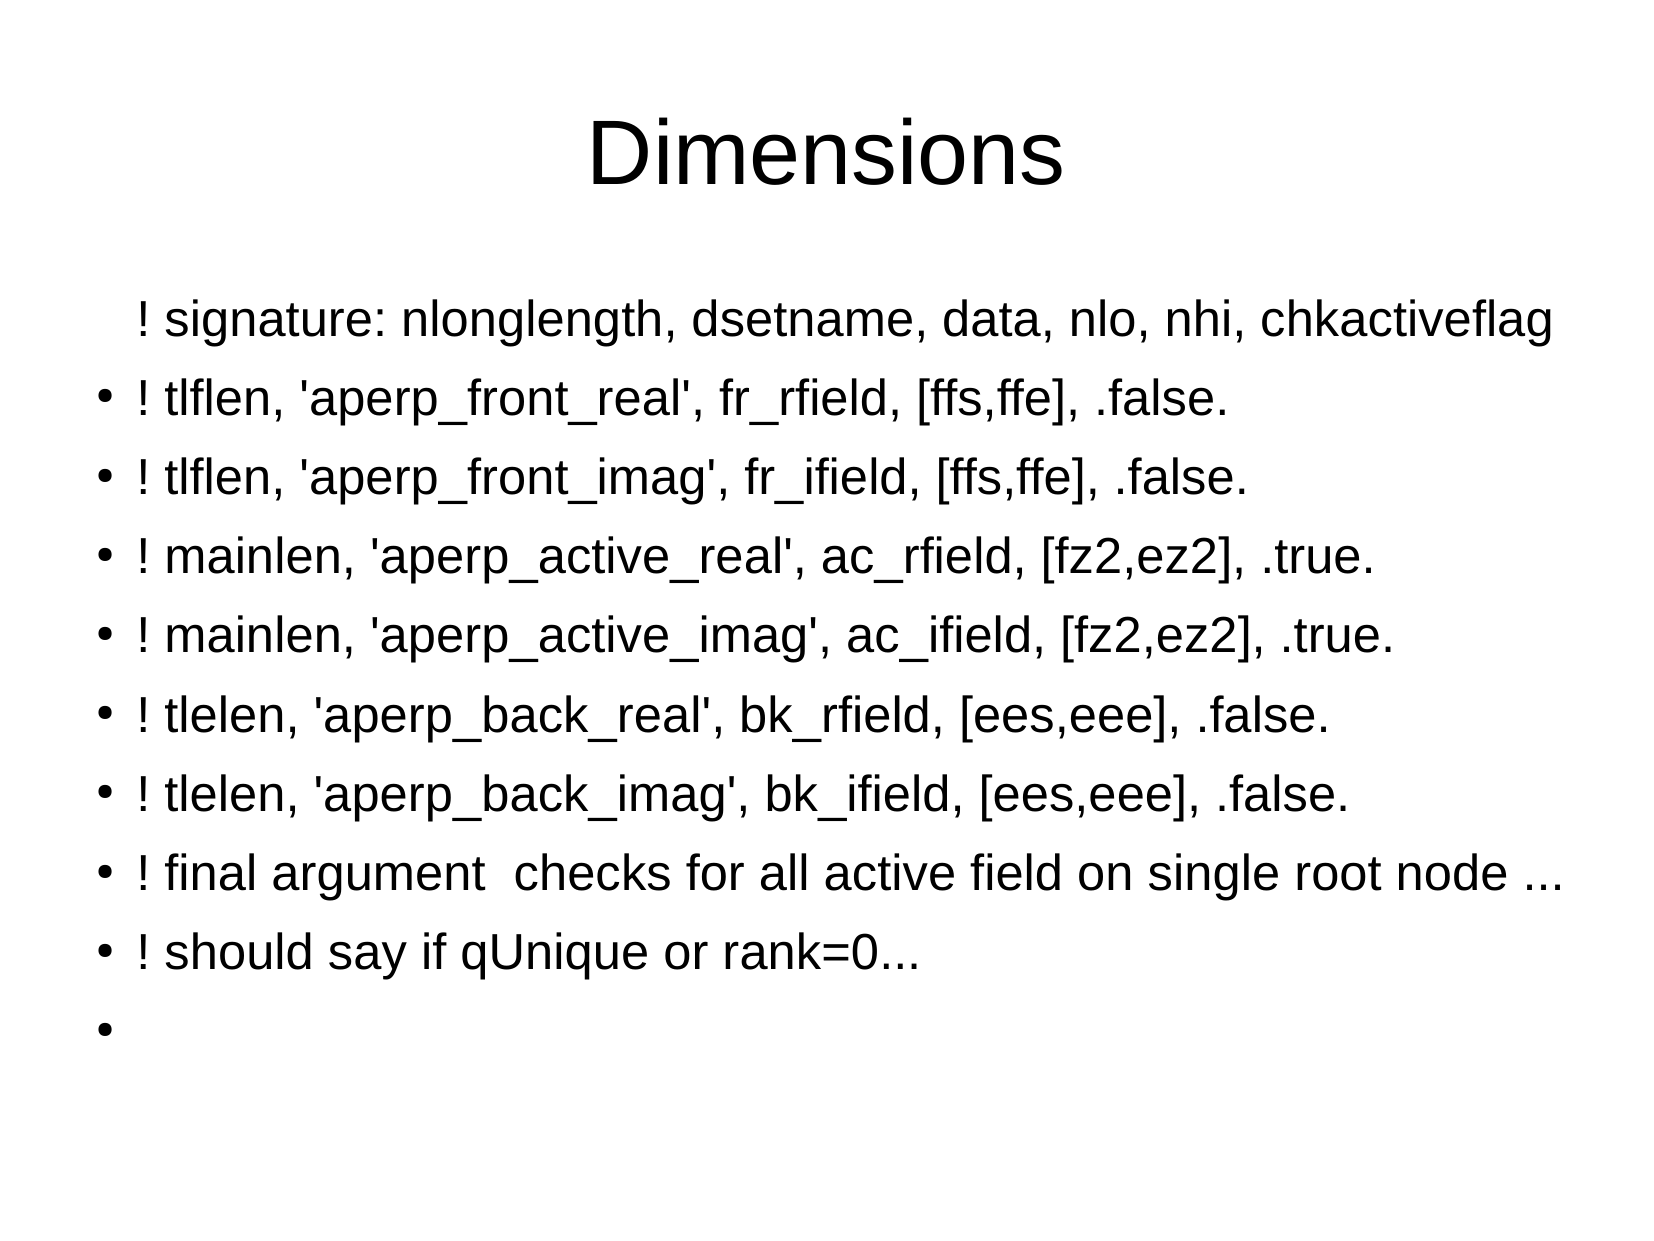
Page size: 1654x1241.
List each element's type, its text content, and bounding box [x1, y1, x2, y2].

list ! signature: nlonglength, dsetname, data, nlo, nhi, chkactiveflag ! tlflen, 'aperp_front_real', fr_rfield, [ffs,ffe], .false. ! tlflen, 'aperp_front_imag', fr_ifield, [ffs,ffe], .false. ! mainlen, 'aperp_active_real', ac_rfield, [fz2,ez2], .true. ! mainlen, 'aperp_active_imag', ac_ifield, [fz2,ez2], .true. ! tlelen, 'aperp_back_real', bk_rfield, [ees,eee], .false. ! tlelen, 'aperp_back_imag', bk_ifield, [ees,eee], .false. ! final argument checks for all active field on single root node ... ! should say if qUnique or rank=0... [82, 290, 1571, 1010]
title Dimensions [82, 49, 1571, 257]
